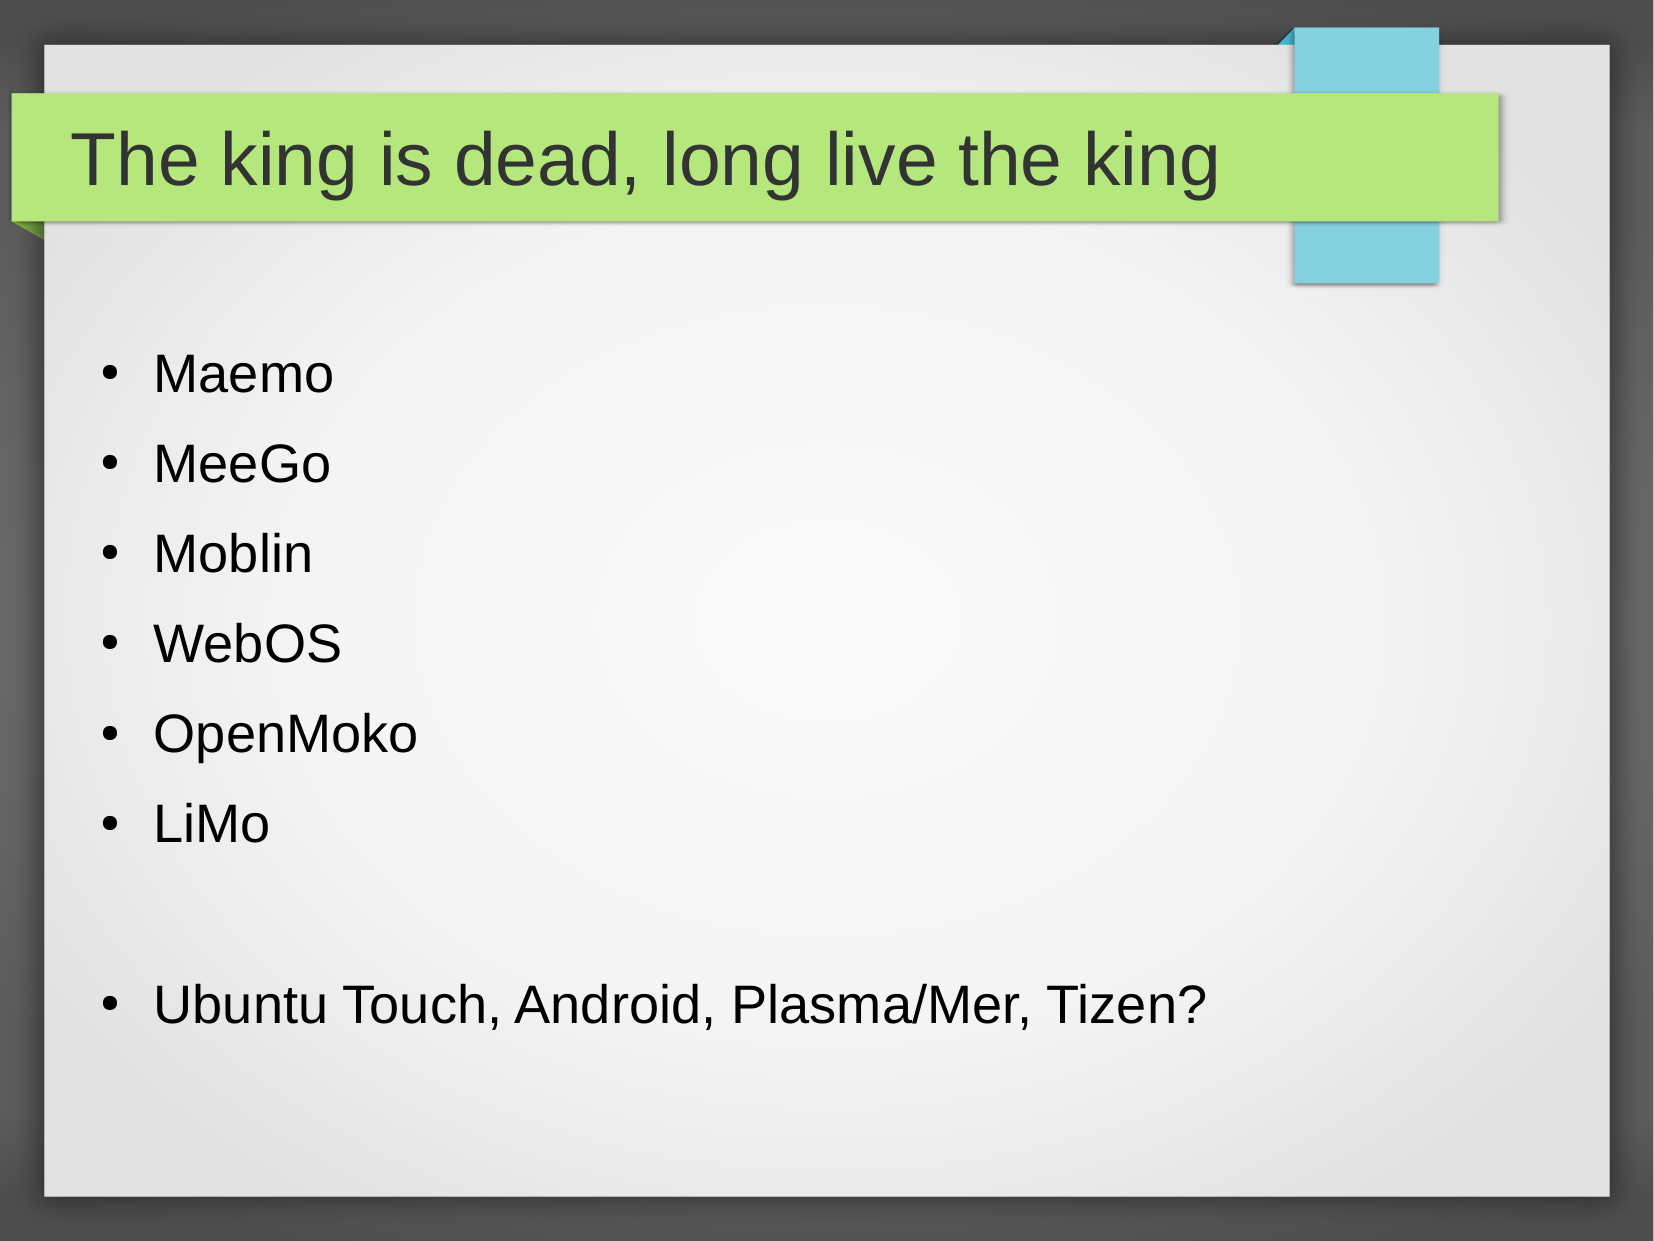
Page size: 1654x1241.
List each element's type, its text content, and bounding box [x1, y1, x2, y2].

picture [0, 0, 1654, 1241]
list Maemo MeeGo Moblin WebOS OpenMoko LiMo Ubuntu Touch, Android, Plasma/Mer, Tizen? [82, 343, 1538, 1063]
title The king is dead, long live the king [70, 106, 1229, 213]
